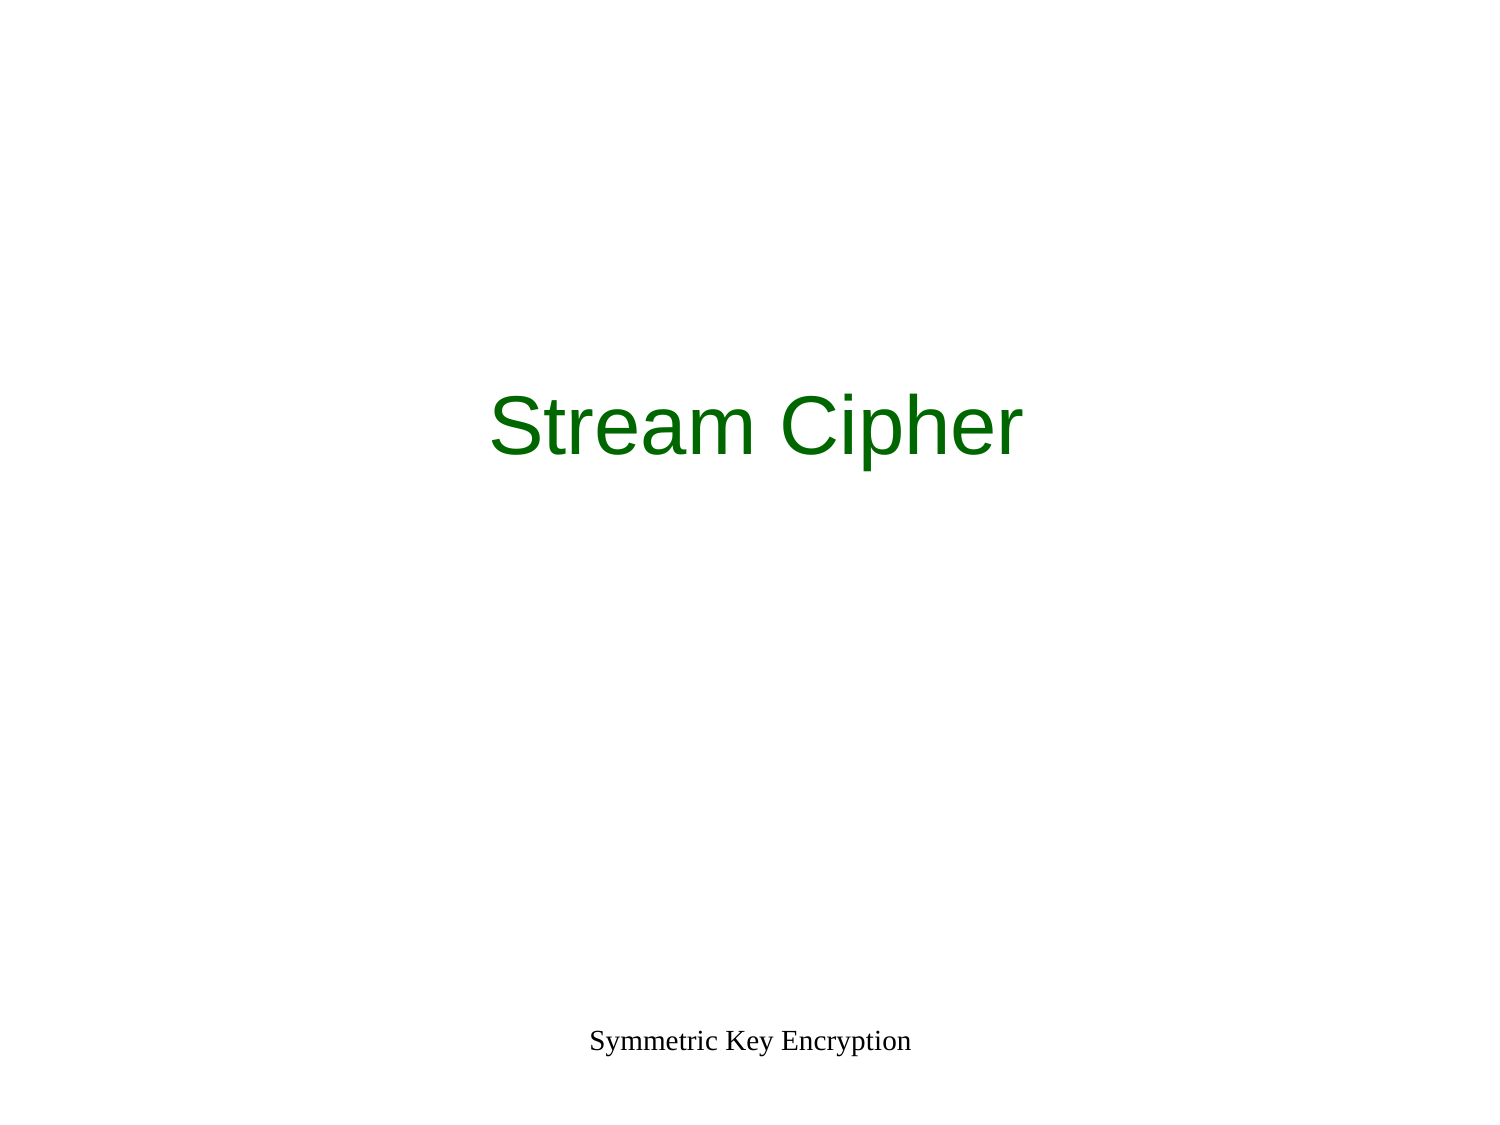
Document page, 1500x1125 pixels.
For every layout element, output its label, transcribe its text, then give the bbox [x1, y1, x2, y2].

subtitle Stream Cipher [70, 59, 1443, 793]
